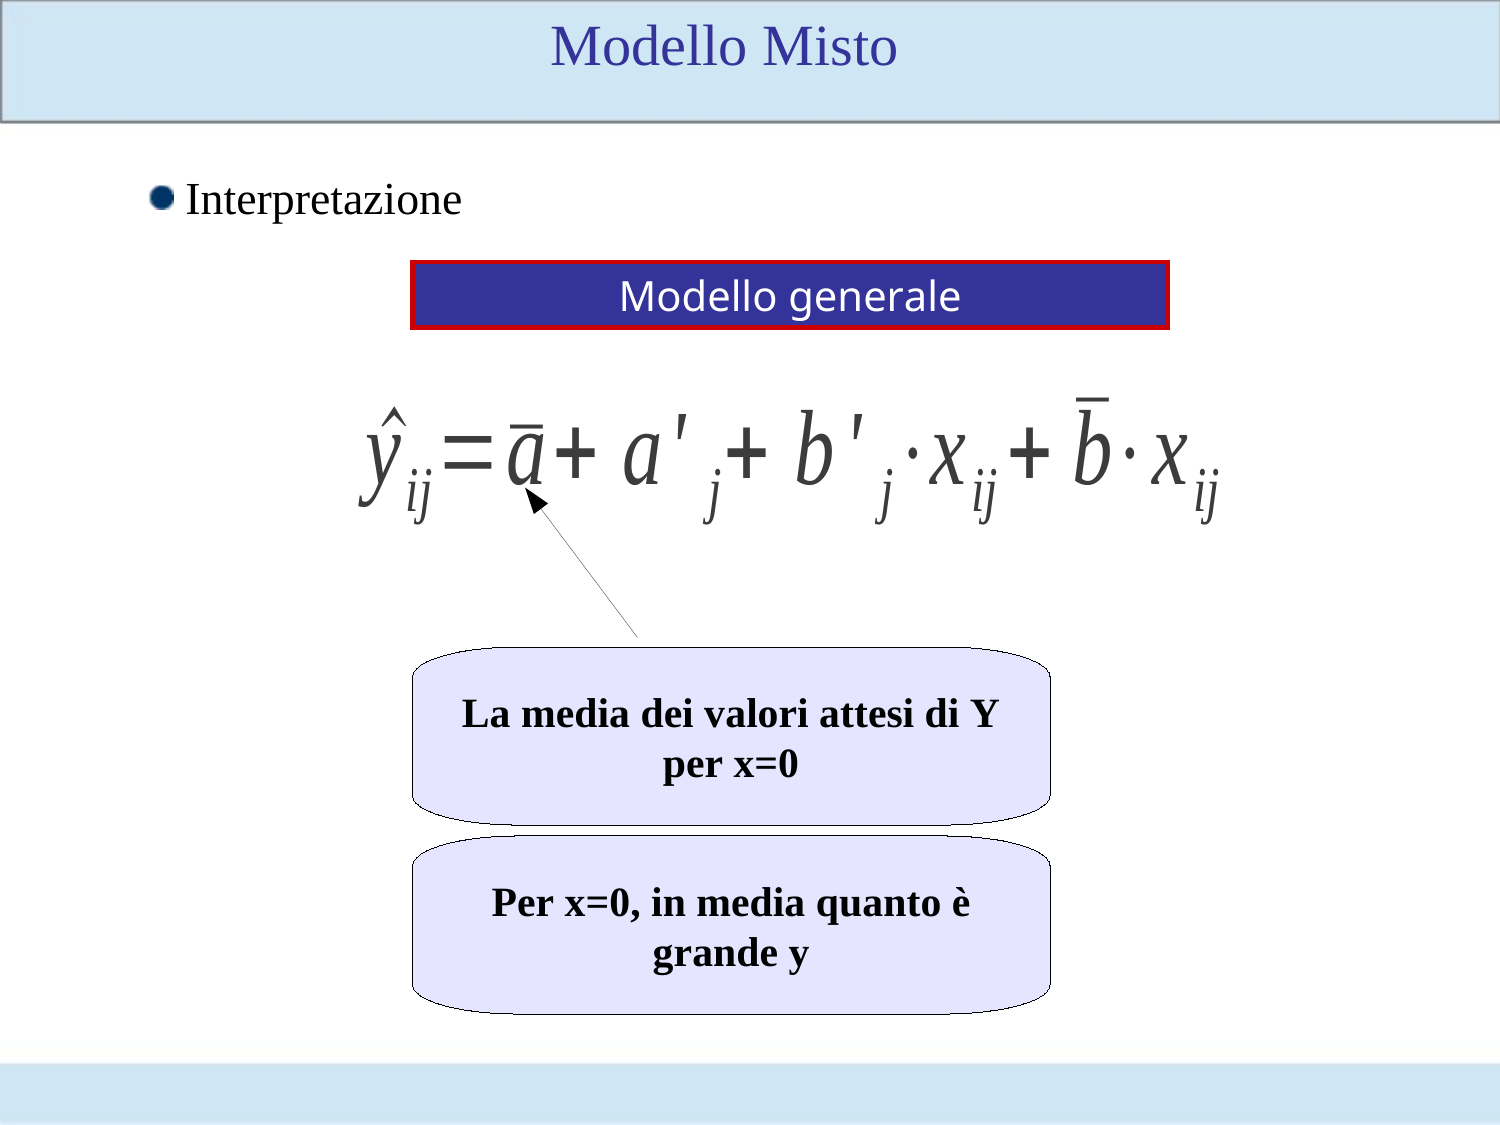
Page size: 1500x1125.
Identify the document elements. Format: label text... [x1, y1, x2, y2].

picture [0, 0, 1500, 1125]
chart [335, 391, 1238, 526]
text_box Modello generale [412, 262, 1168, 328]
text_box La media dei valori attesi di Y per x=0 [412, 647, 1051, 826]
text_box Per x=0, in media quanto è grande y [412, 835, 1051, 1015]
text_box Interpretazione [132, 161, 1377, 232]
title Modello Misto [49, 0, 1400, 136]
